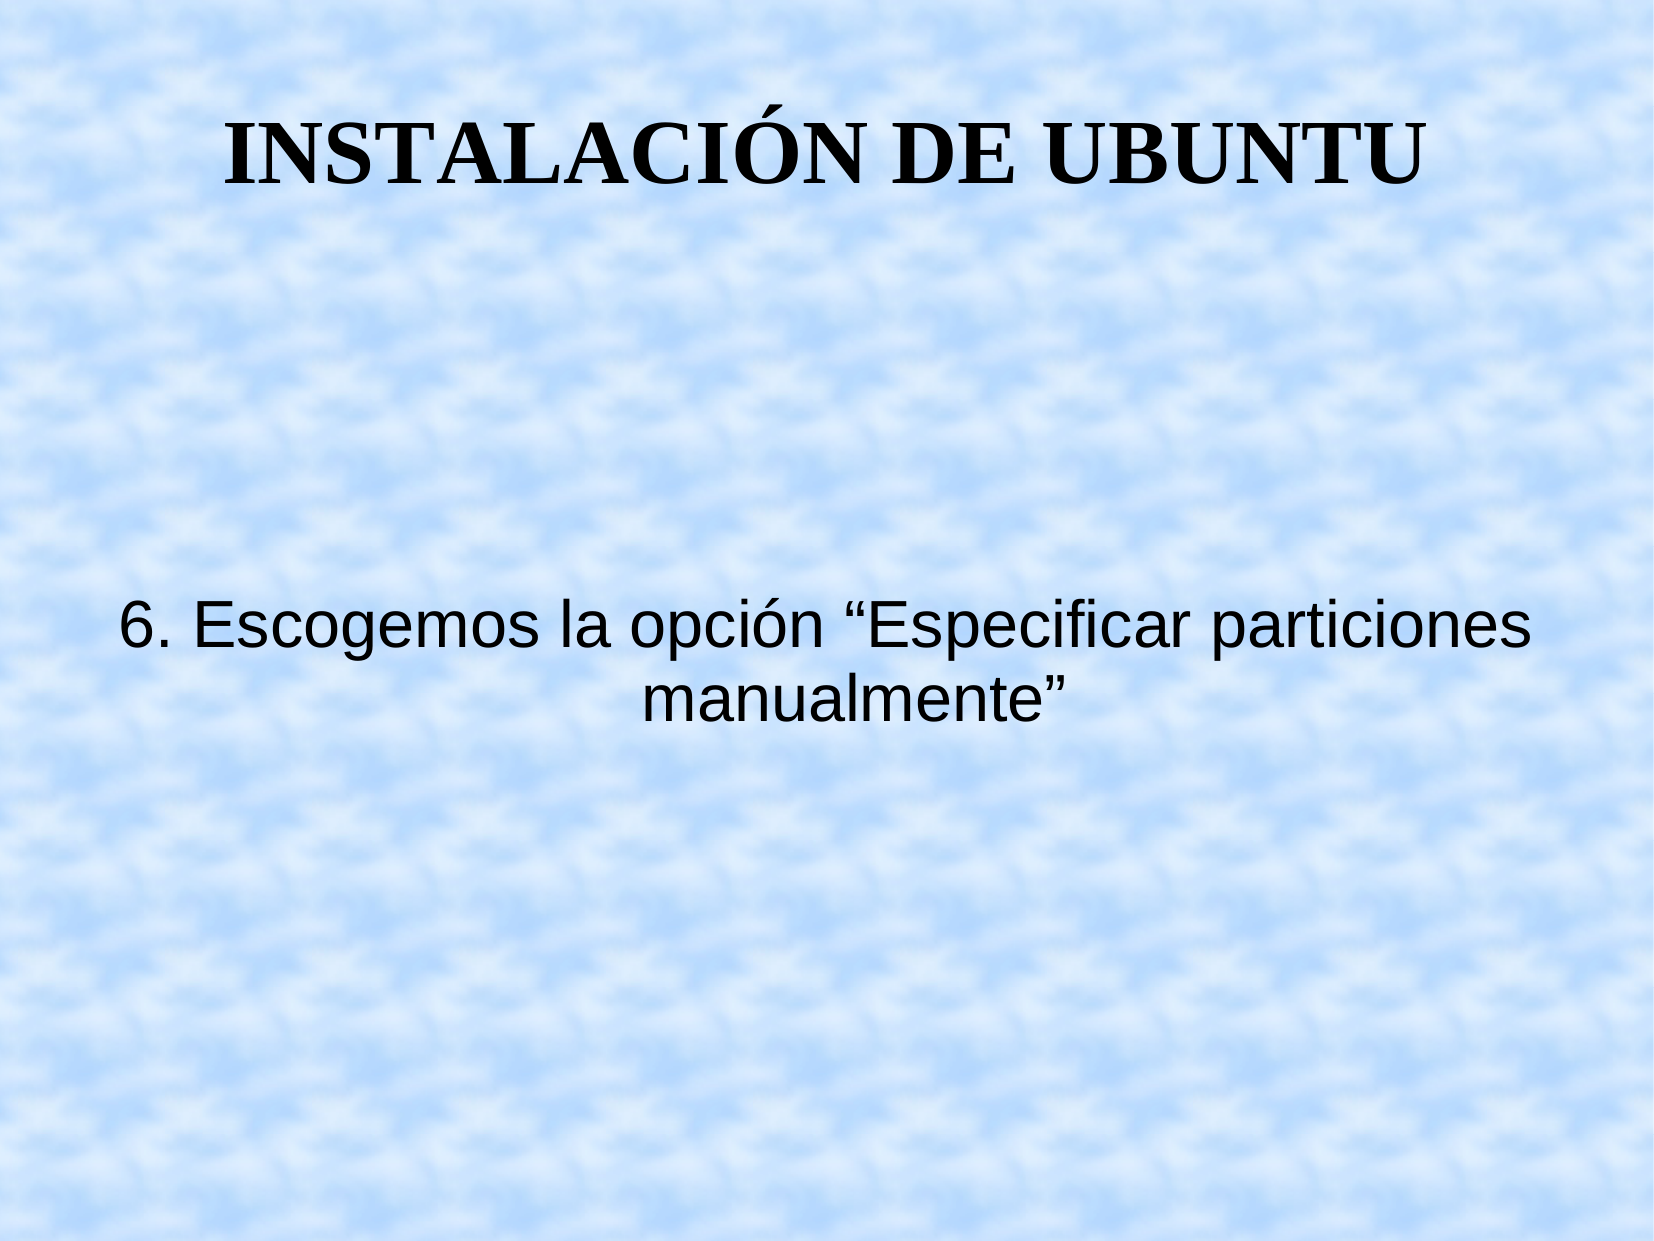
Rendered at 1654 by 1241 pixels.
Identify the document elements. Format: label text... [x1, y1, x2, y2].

title INSTALACIÓN DE UBUNTU [82, 56, 1571, 249]
picture [0, 0, 1654, 1241]
subtitle 6. Escogemos la opción “Especificar particiones manualmente” [82, 297, 1571, 1102]
